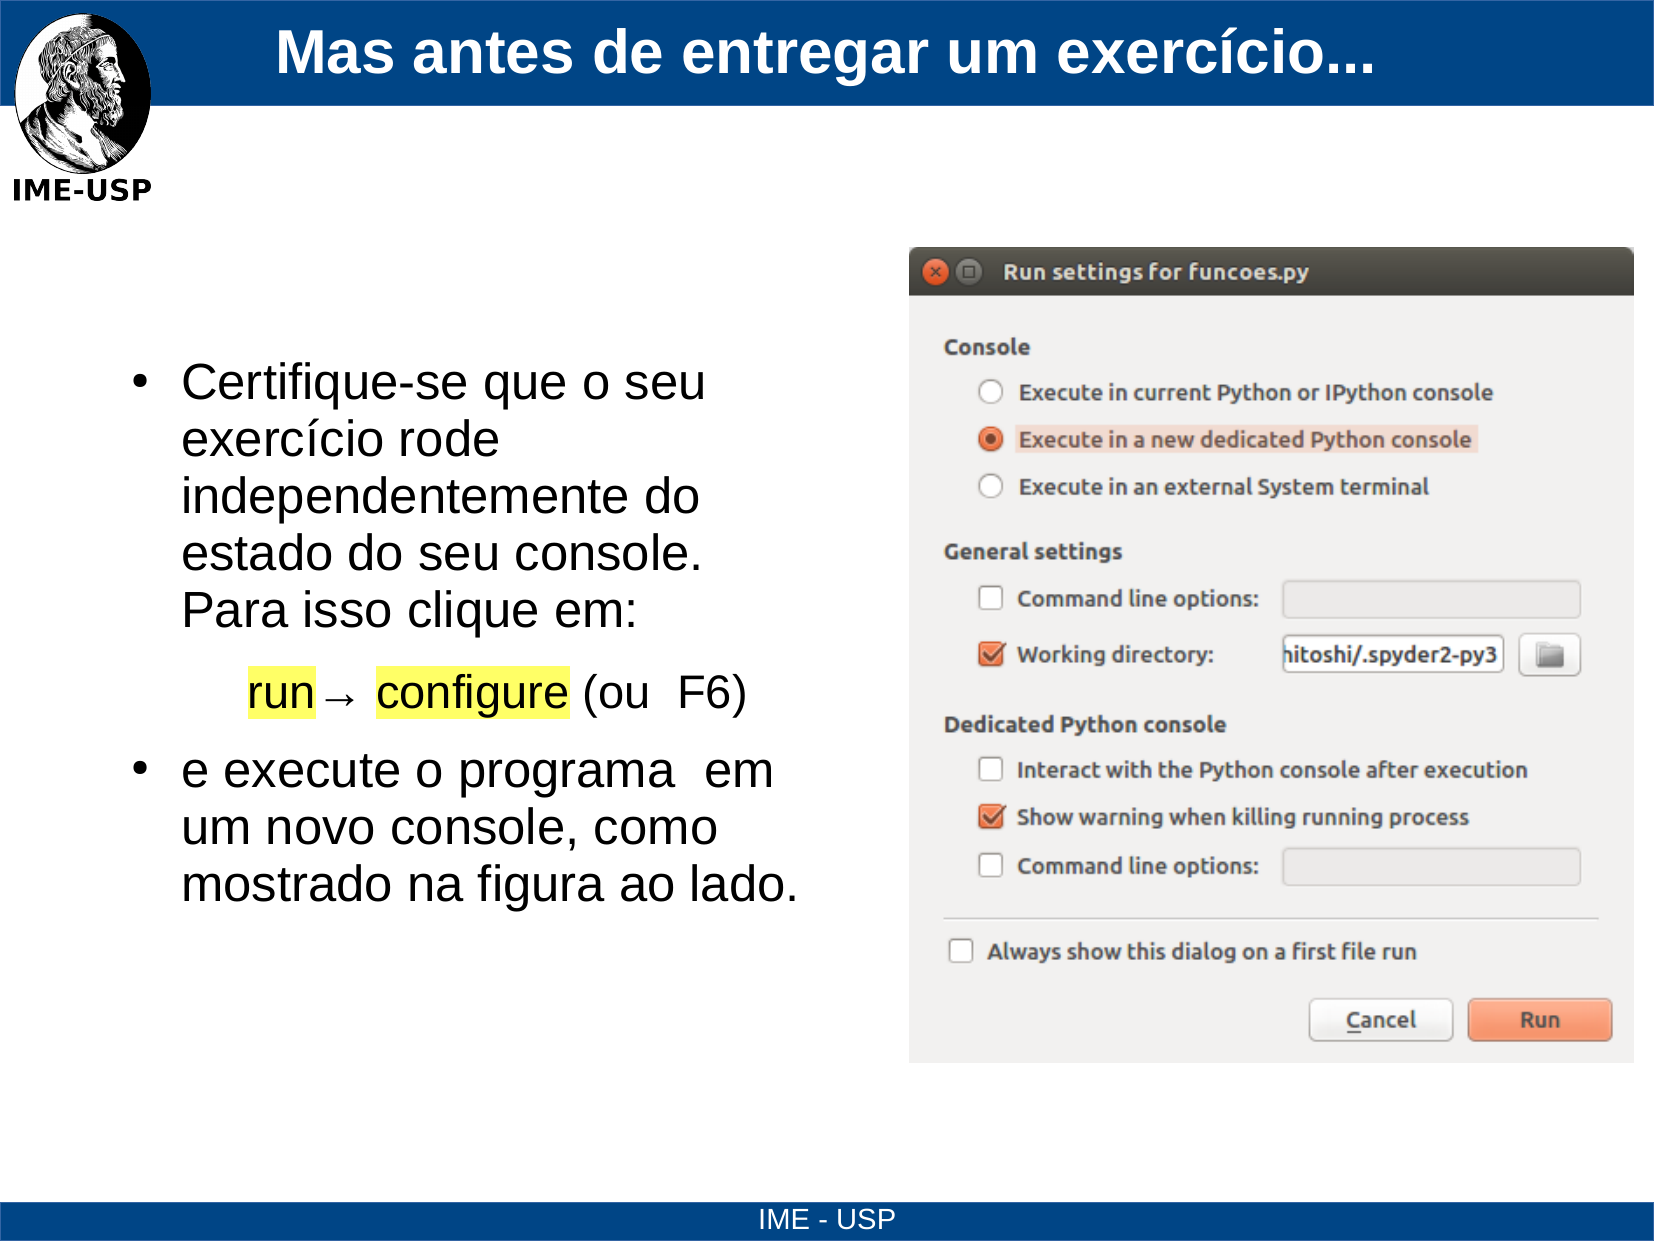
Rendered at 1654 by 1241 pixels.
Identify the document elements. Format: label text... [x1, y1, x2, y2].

picture [14, 106, 151, 201]
list Certifique-se que o seu exercício rode independentemente do estado do seu console. Para isso clique em: run→ configure (ou F6) e execute o programa em um novo console, como mostrado na figura ao lado. [114, 353, 804, 969]
picture [909, 247, 1634, 1063]
title Mas antes de entregar um exercício... [0, 0, 1654, 106]
